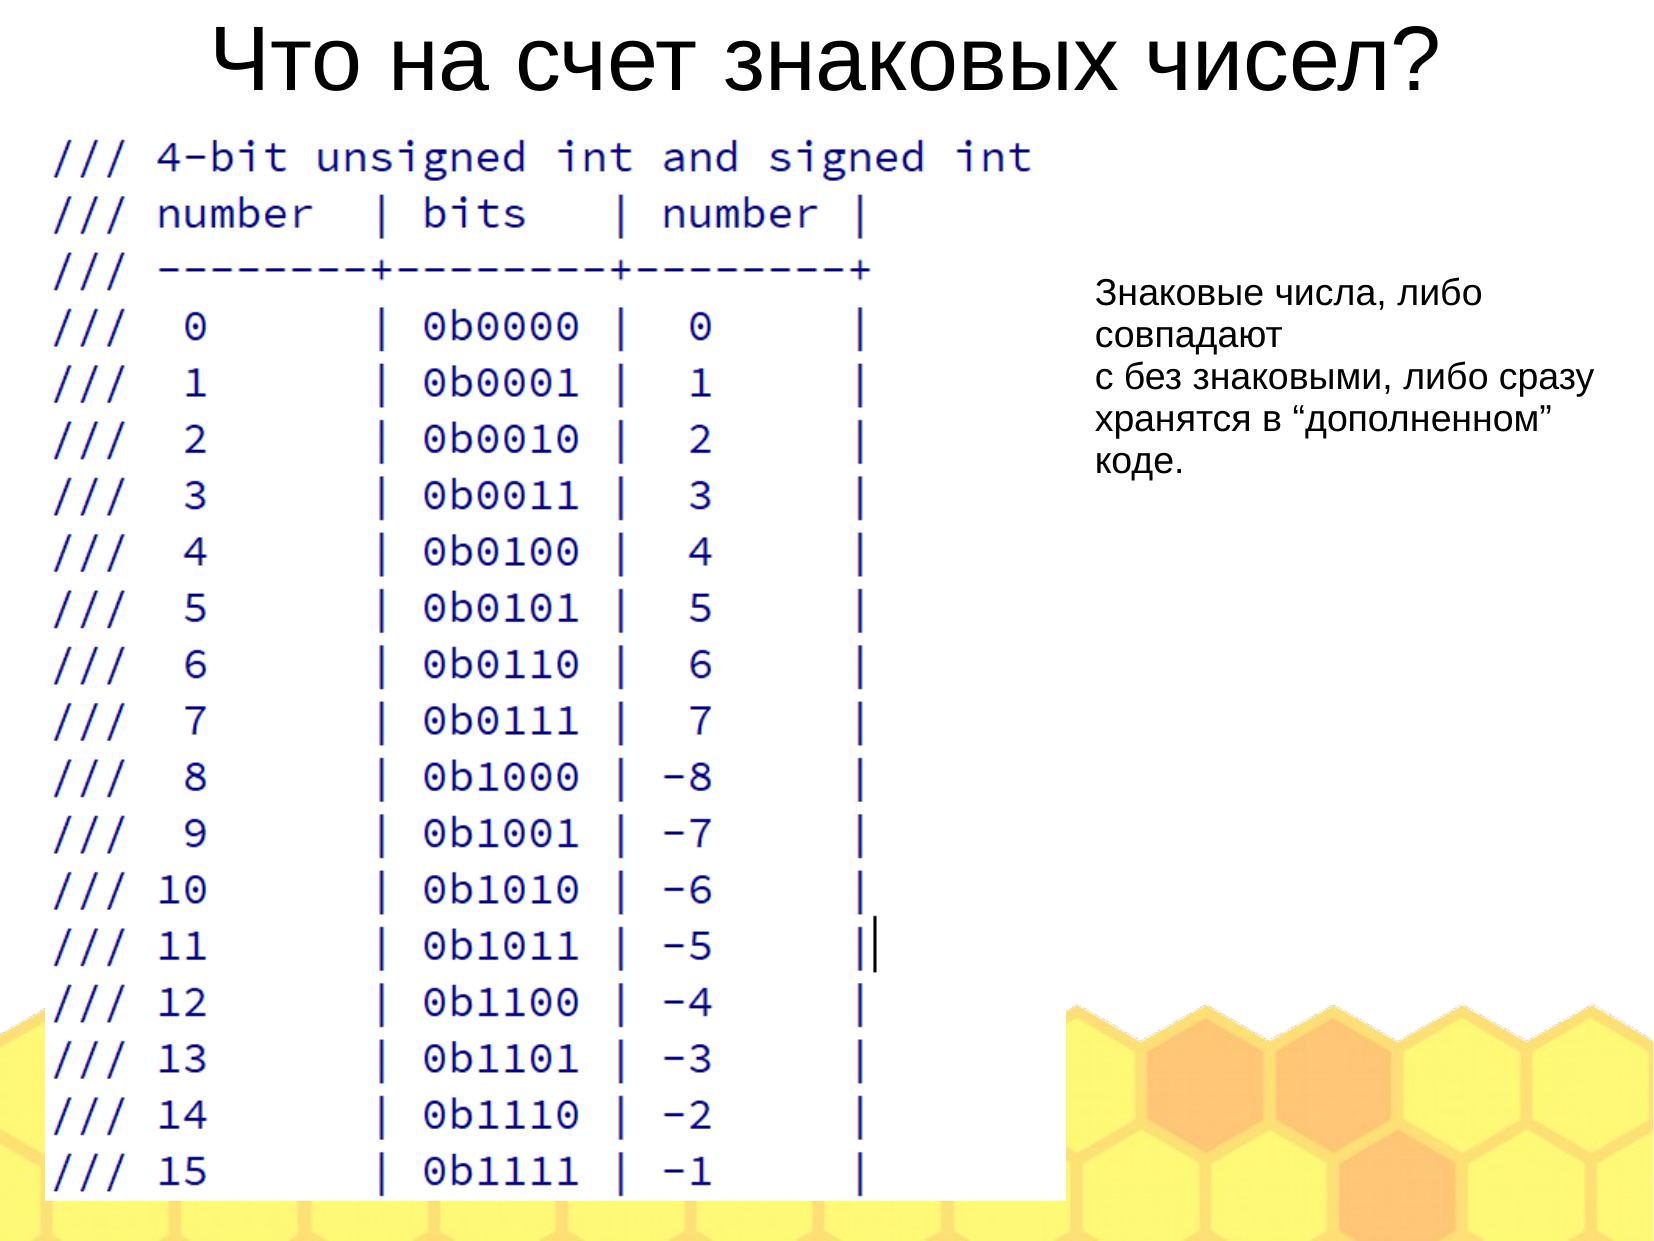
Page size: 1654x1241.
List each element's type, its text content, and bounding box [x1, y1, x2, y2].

picture [0, 134, 1654, 1241]
title Что на счет знаковых чисел? [82, 0, 1571, 163]
text_box Знаковые числа, либо совпадают с без знаковыми, либо сразу хранятся в “дополненном” коде. [1080, 264, 1621, 916]
